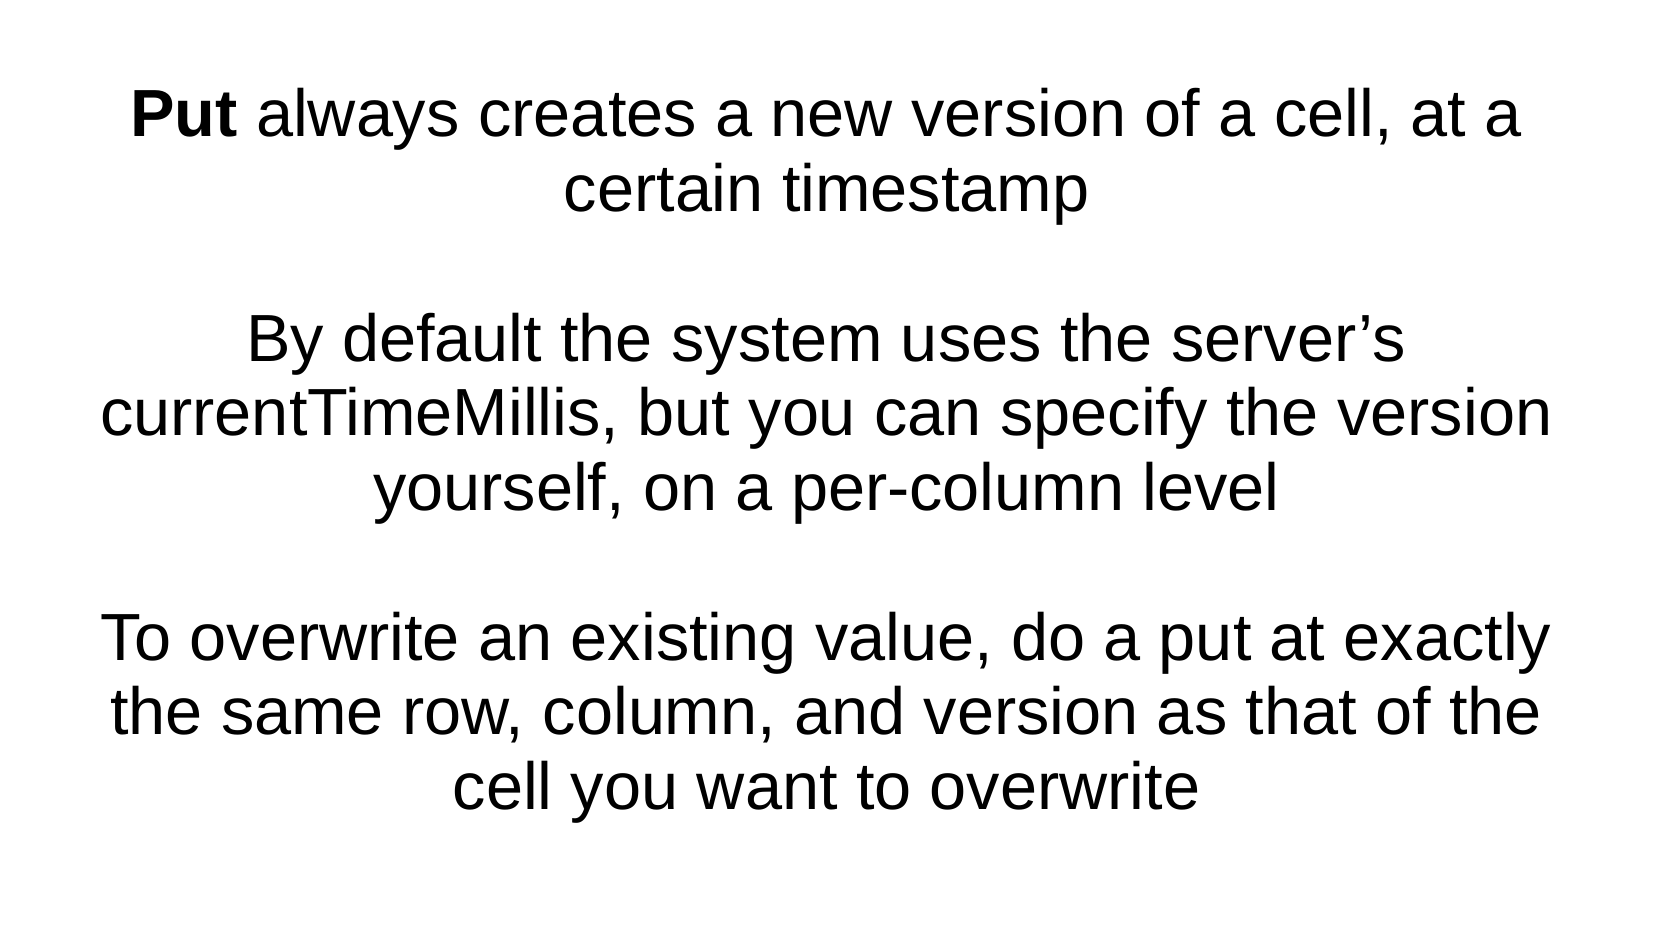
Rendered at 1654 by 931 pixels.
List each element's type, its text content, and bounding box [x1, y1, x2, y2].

subtitle Put always creates a new version of a cell, at a certain timestamp By default the system uses the server’s currentTimeMillis, but you can specify the version yourself, on a per-column level To overwrite an existing value, do a put at exactly the same row, column, and version as that of the cell you want to overwrite [82, 75, 1571, 826]
